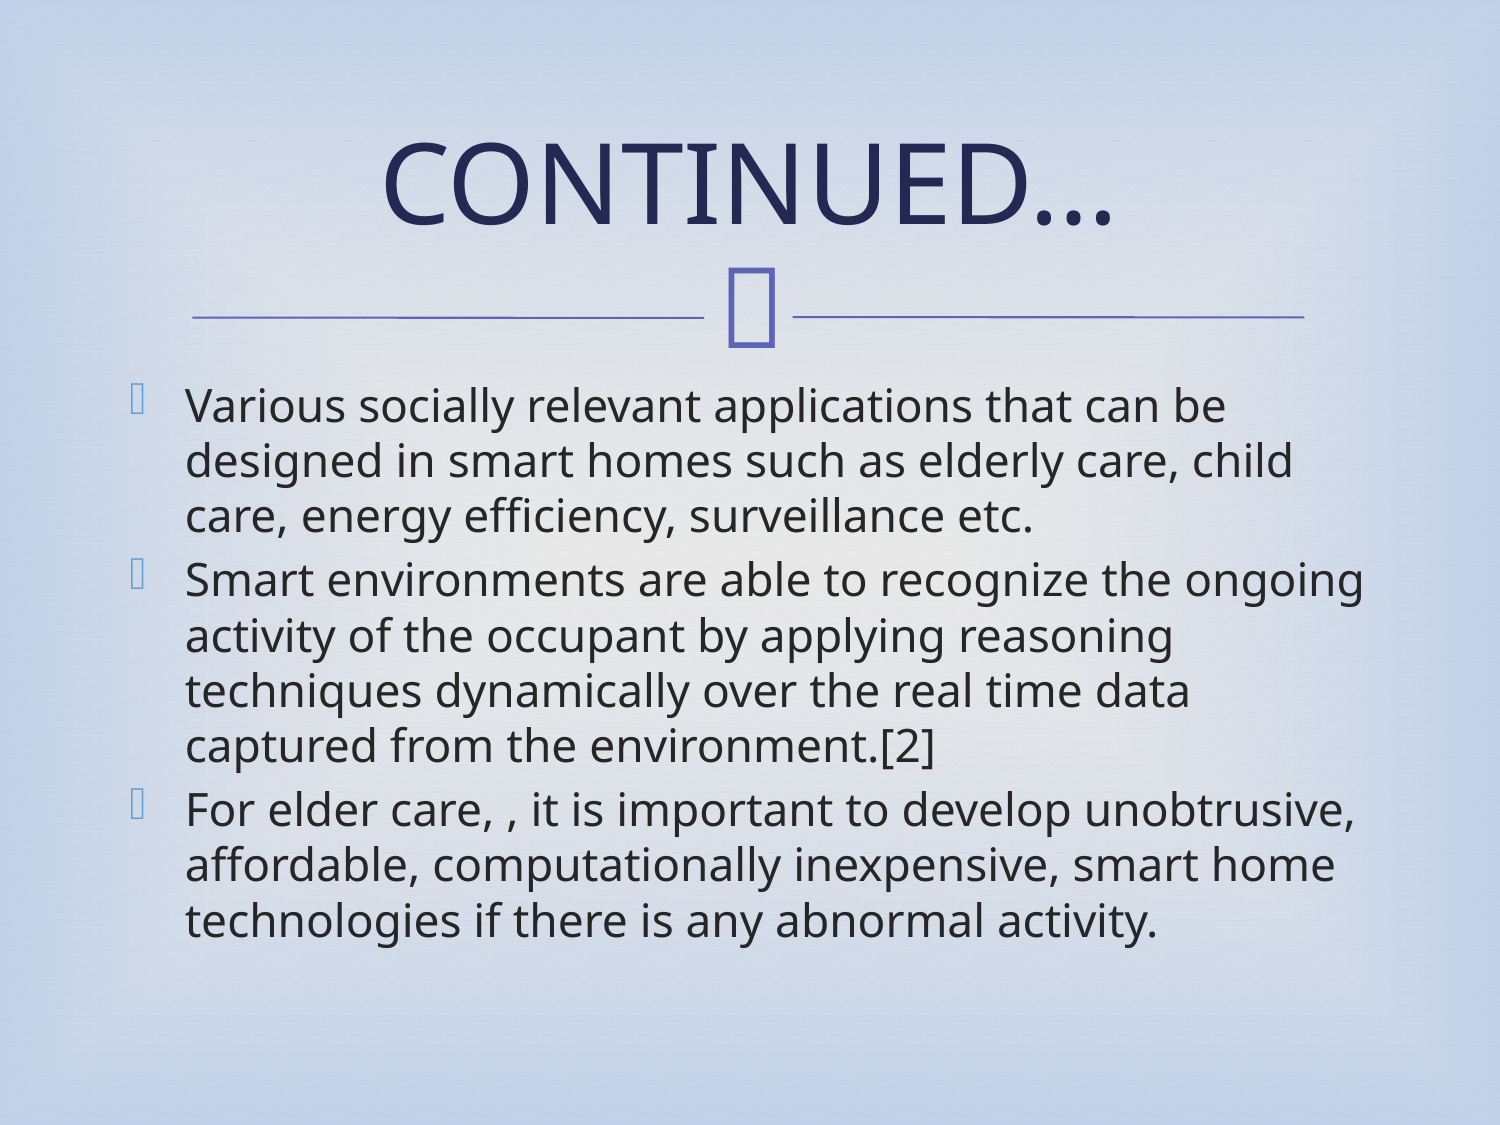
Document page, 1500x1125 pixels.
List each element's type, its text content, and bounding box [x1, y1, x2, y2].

list Various socially relevant applications that can be designed in smart homes such as elderly care, child care, energy efficiency, surveillance etc. Smart environments are able to recognize the ongoing activity of the occupant by applying reasoning techniques dynamically over the real time data captured from the environment.[2] For elder care, , it is important to develop unobtrusive, affordable, computationally inexpensive, smart home technologies if there is any abnormal activity. [114, 368, 1386, 1005]
picture [0, 0, 1500, 1125]
title CONTINUED… [112, 93, 1386, 267]
